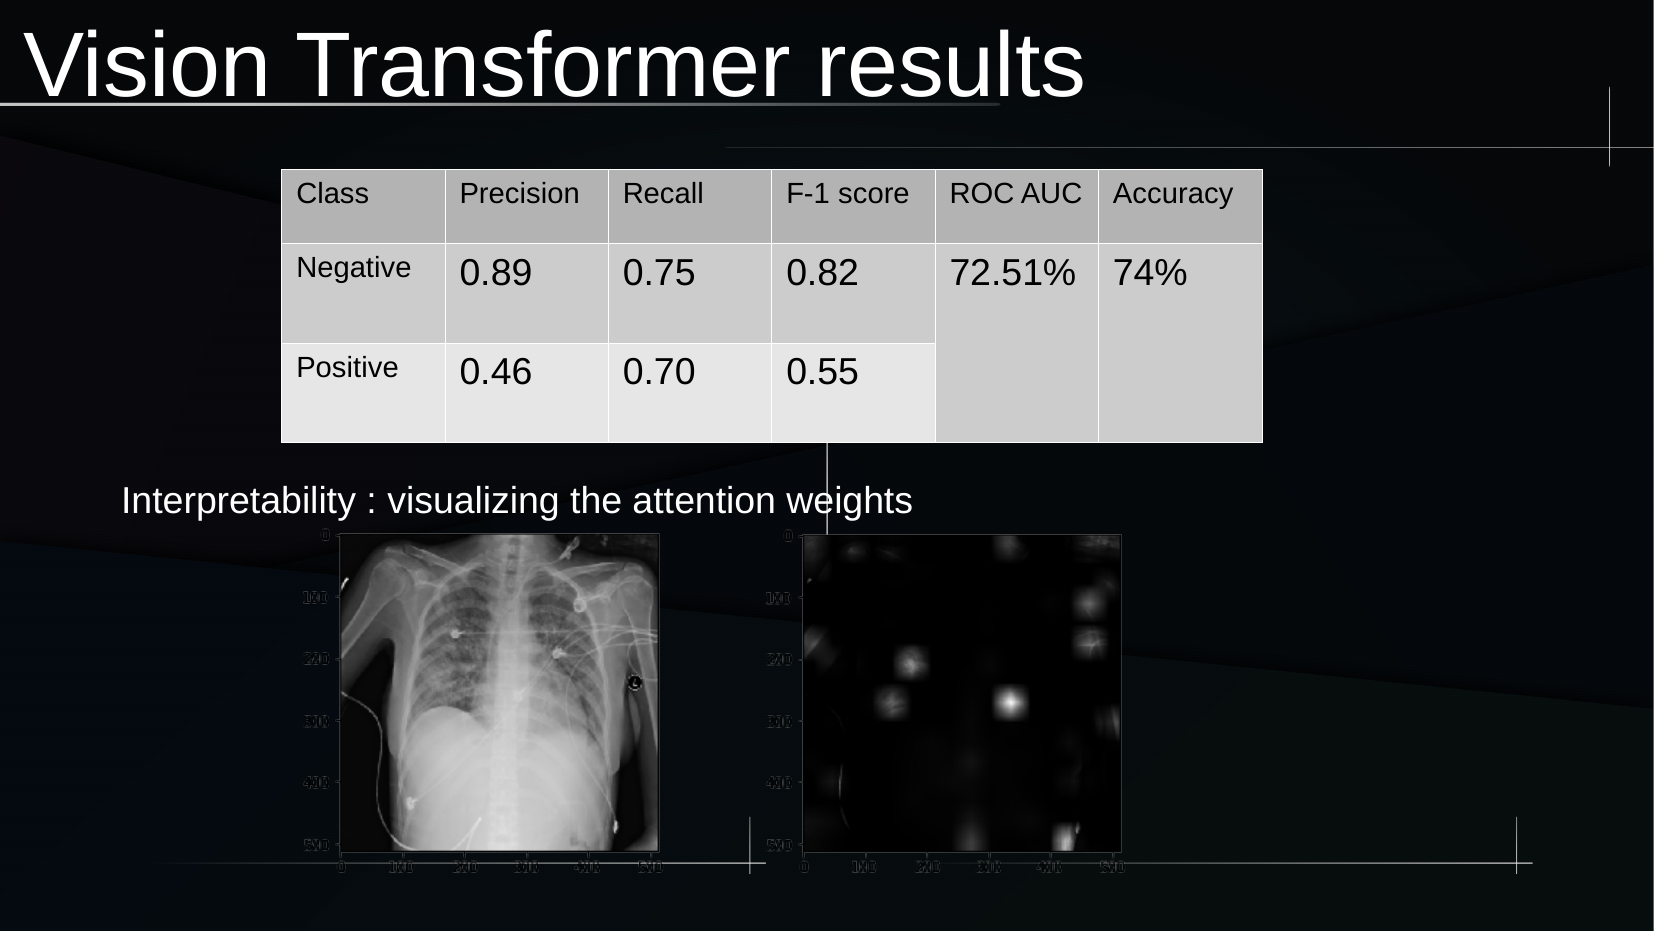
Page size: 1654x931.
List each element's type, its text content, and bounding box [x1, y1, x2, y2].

table_cell 0.55 [772, 344, 935, 442]
table_cell 72.51% [936, 244, 1098, 442]
table_cell Positive [282, 344, 445, 442]
table_header Accuracy [1099, 170, 1262, 243]
table_header Precision [446, 170, 608, 243]
table_cell 0.46 [446, 344, 608, 442]
table_cell 0.70 [609, 344, 771, 442]
picture [0, 0, 1654, 931]
table_cell 0.89 [446, 244, 608, 343]
table_header Class [282, 170, 445, 243]
table_header Recall [609, 170, 771, 243]
table_cell 74% [1099, 244, 1262, 442]
table_cell Negative [282, 244, 445, 343]
text_box Interpretability : visualizing the attention weights [106, 472, 929, 530]
title Vision Transformer results [23, 11, 1589, 119]
table_header ROC AUC [936, 170, 1098, 243]
table_header F-1 score [772, 170, 935, 243]
table_cell 0.82 [772, 244, 935, 343]
table_cell 0.75 [609, 244, 771, 343]
